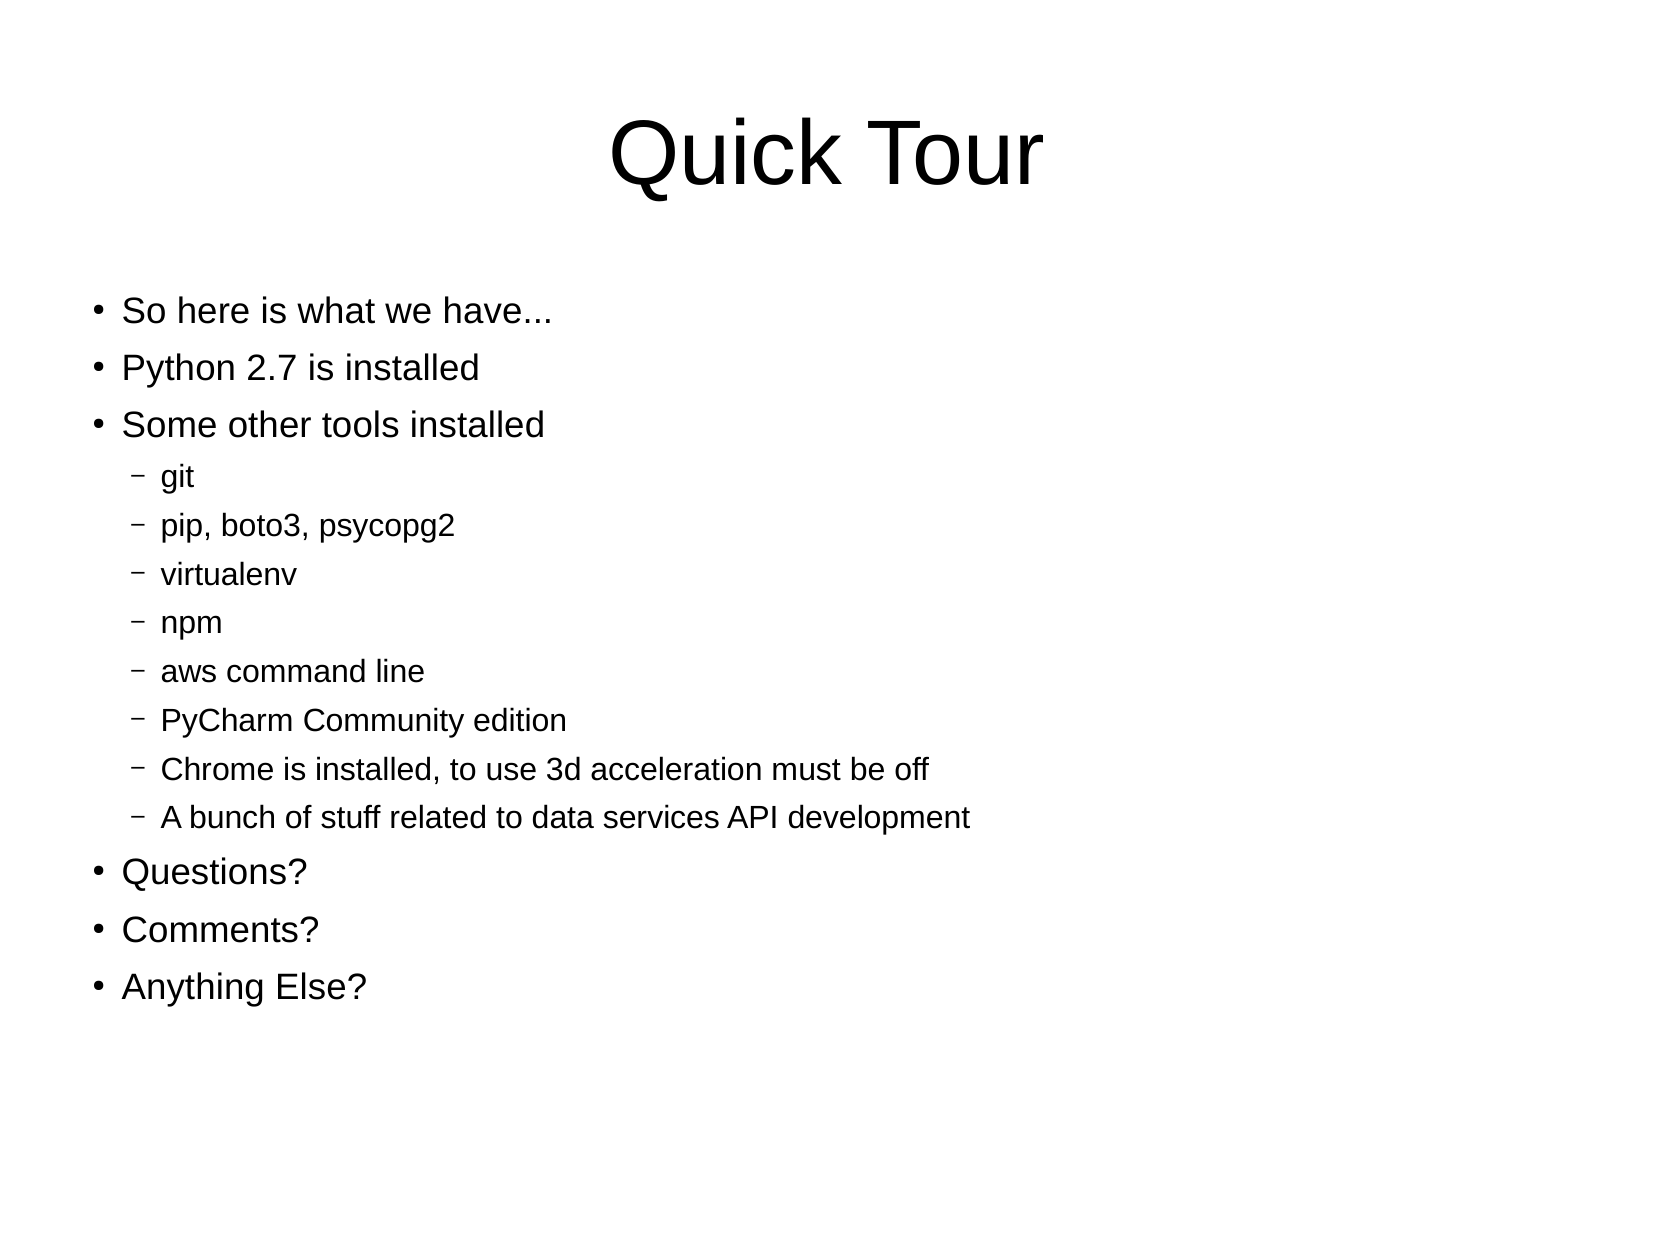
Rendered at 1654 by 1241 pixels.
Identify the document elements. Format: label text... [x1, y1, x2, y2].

title Quick Tour [82, 49, 1571, 257]
list So here is what we have... Python 2.7 is installed Some other tools installed git pip, boto3, psycopg2 virtualenv npm aws command line PyCharm Community edition Chrome is installed, to use 3d acceleration must be off A bunch of stuff related to data services API development Questions? Comments? Anything Else? [82, 290, 1571, 1010]
